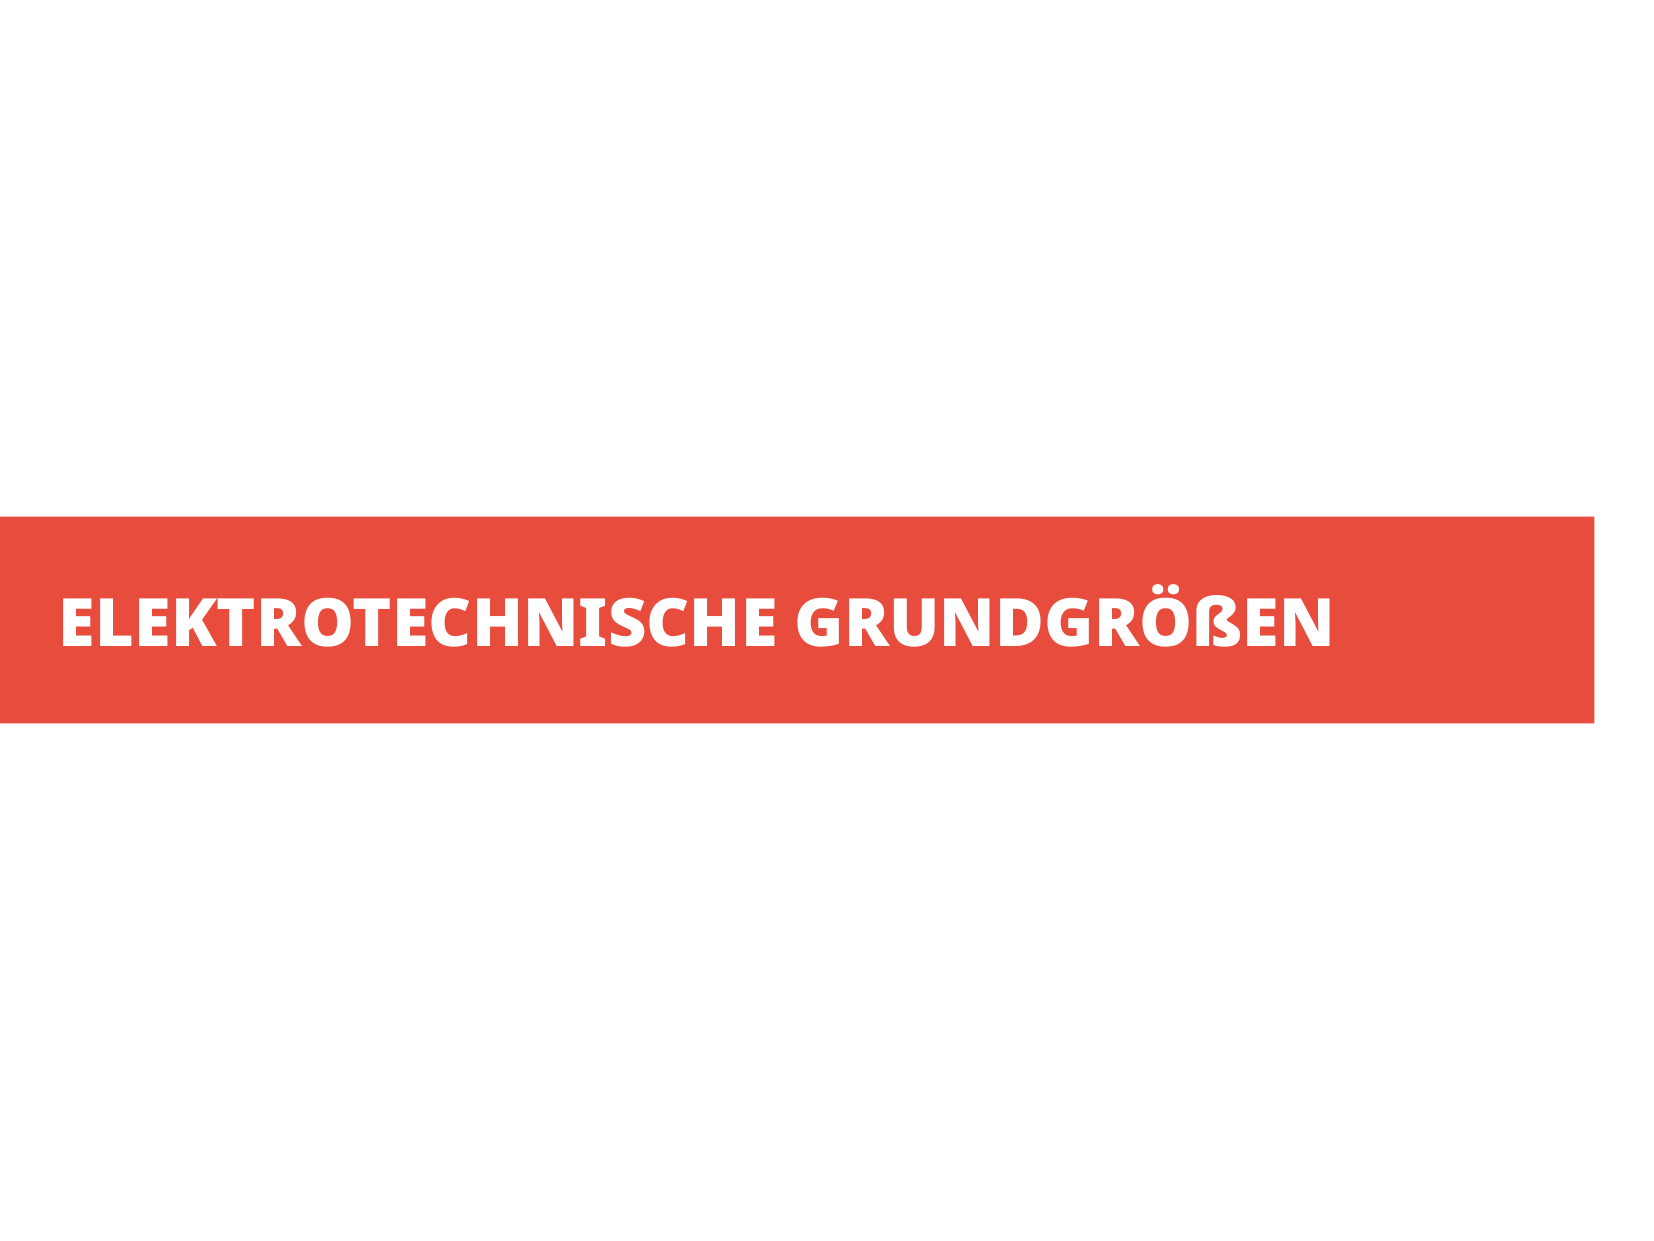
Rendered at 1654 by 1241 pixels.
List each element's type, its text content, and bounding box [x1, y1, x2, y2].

title ELEKTROTECHNISCHE GRUNDGRÖßEN [59, 546, 1595, 694]
